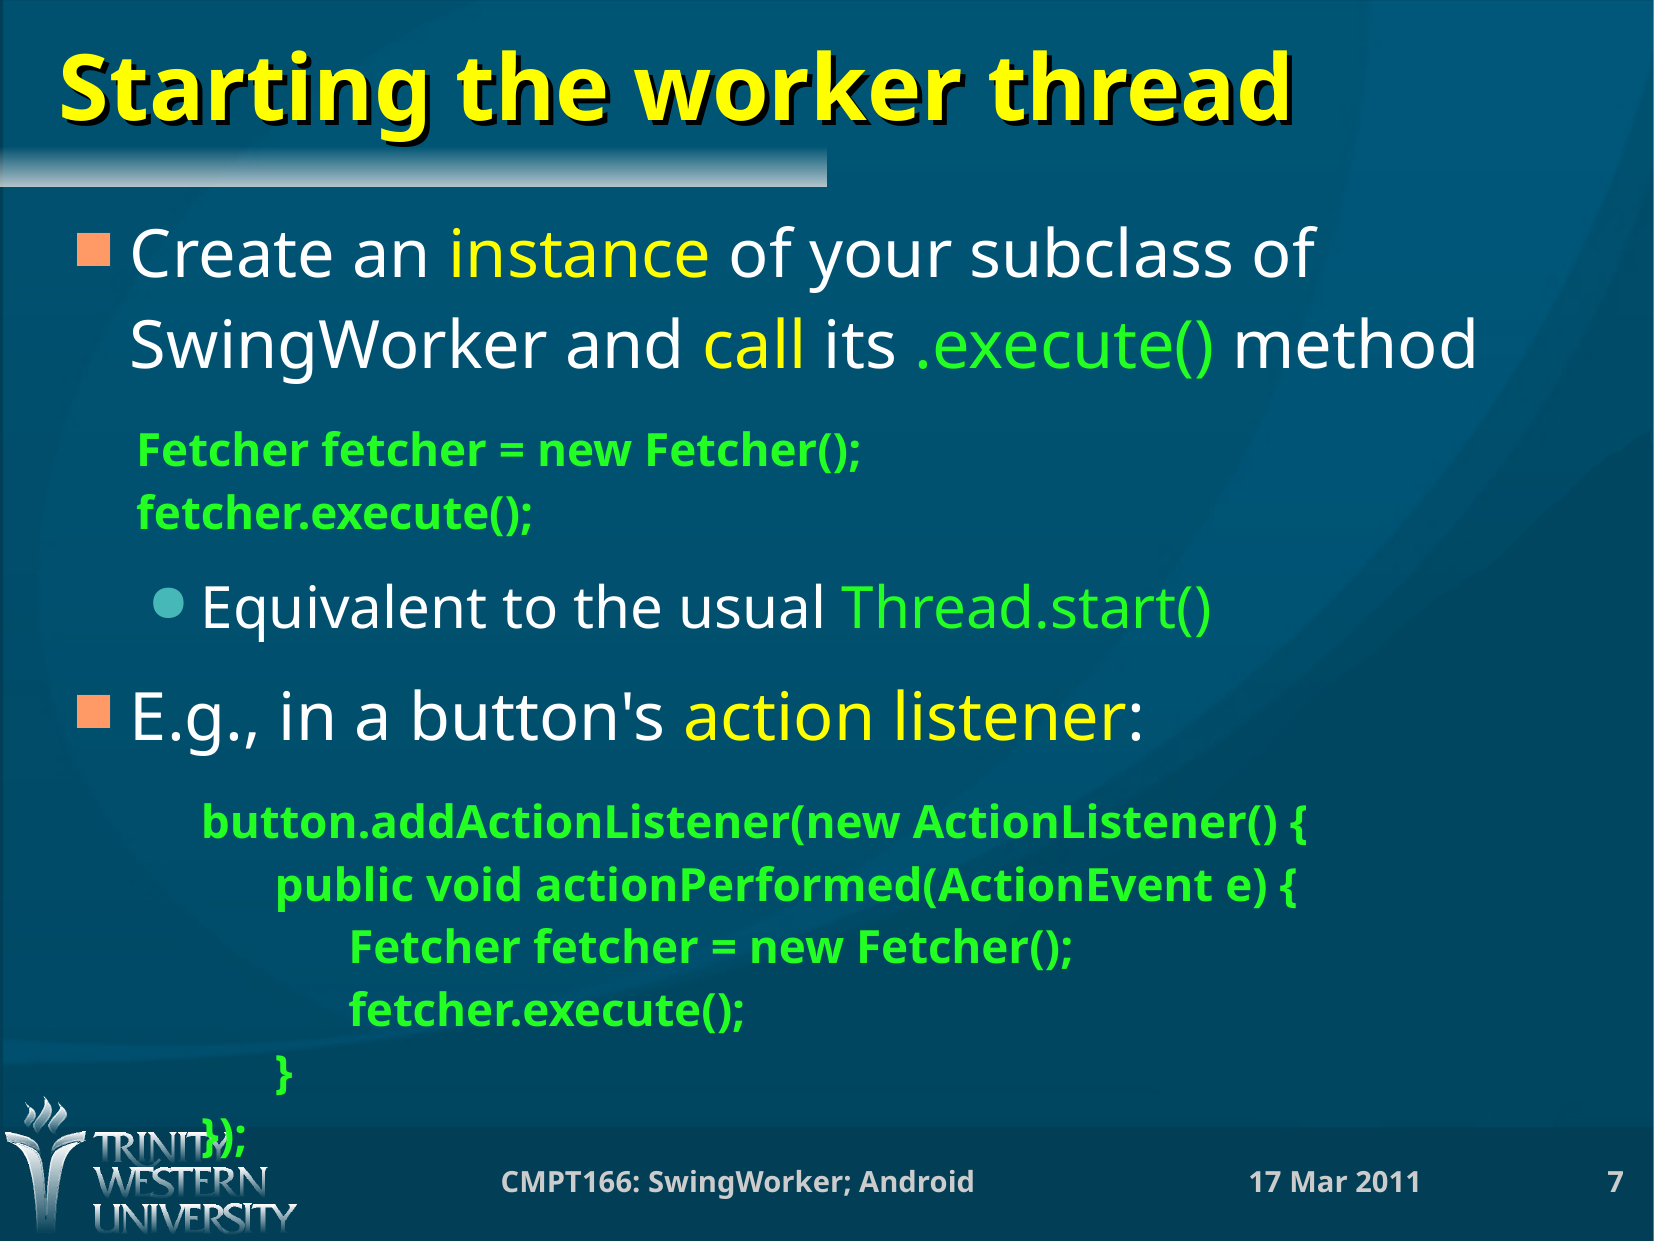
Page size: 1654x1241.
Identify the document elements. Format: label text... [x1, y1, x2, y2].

picture [38, 1227, 54, 1232]
list Create an instance of your subclass of SwingWorker and call its .execute() method Fetcher fetcher = new Fetcher(); fetcher.execute(); Equivalent to the usual Thread.start() E.g., in a button's action listener: button.addActionListener(new ActionListener() { public void actionPerformed(ActionEvent e) { Fetcher fetcher = new Fetcher(); fetcher.execute(); } }); [59, 206, 1625, 1041]
text_box Source: d.android.com [0, 154, 827, 158]
title Starting the worker thread [59, 19, 1595, 148]
